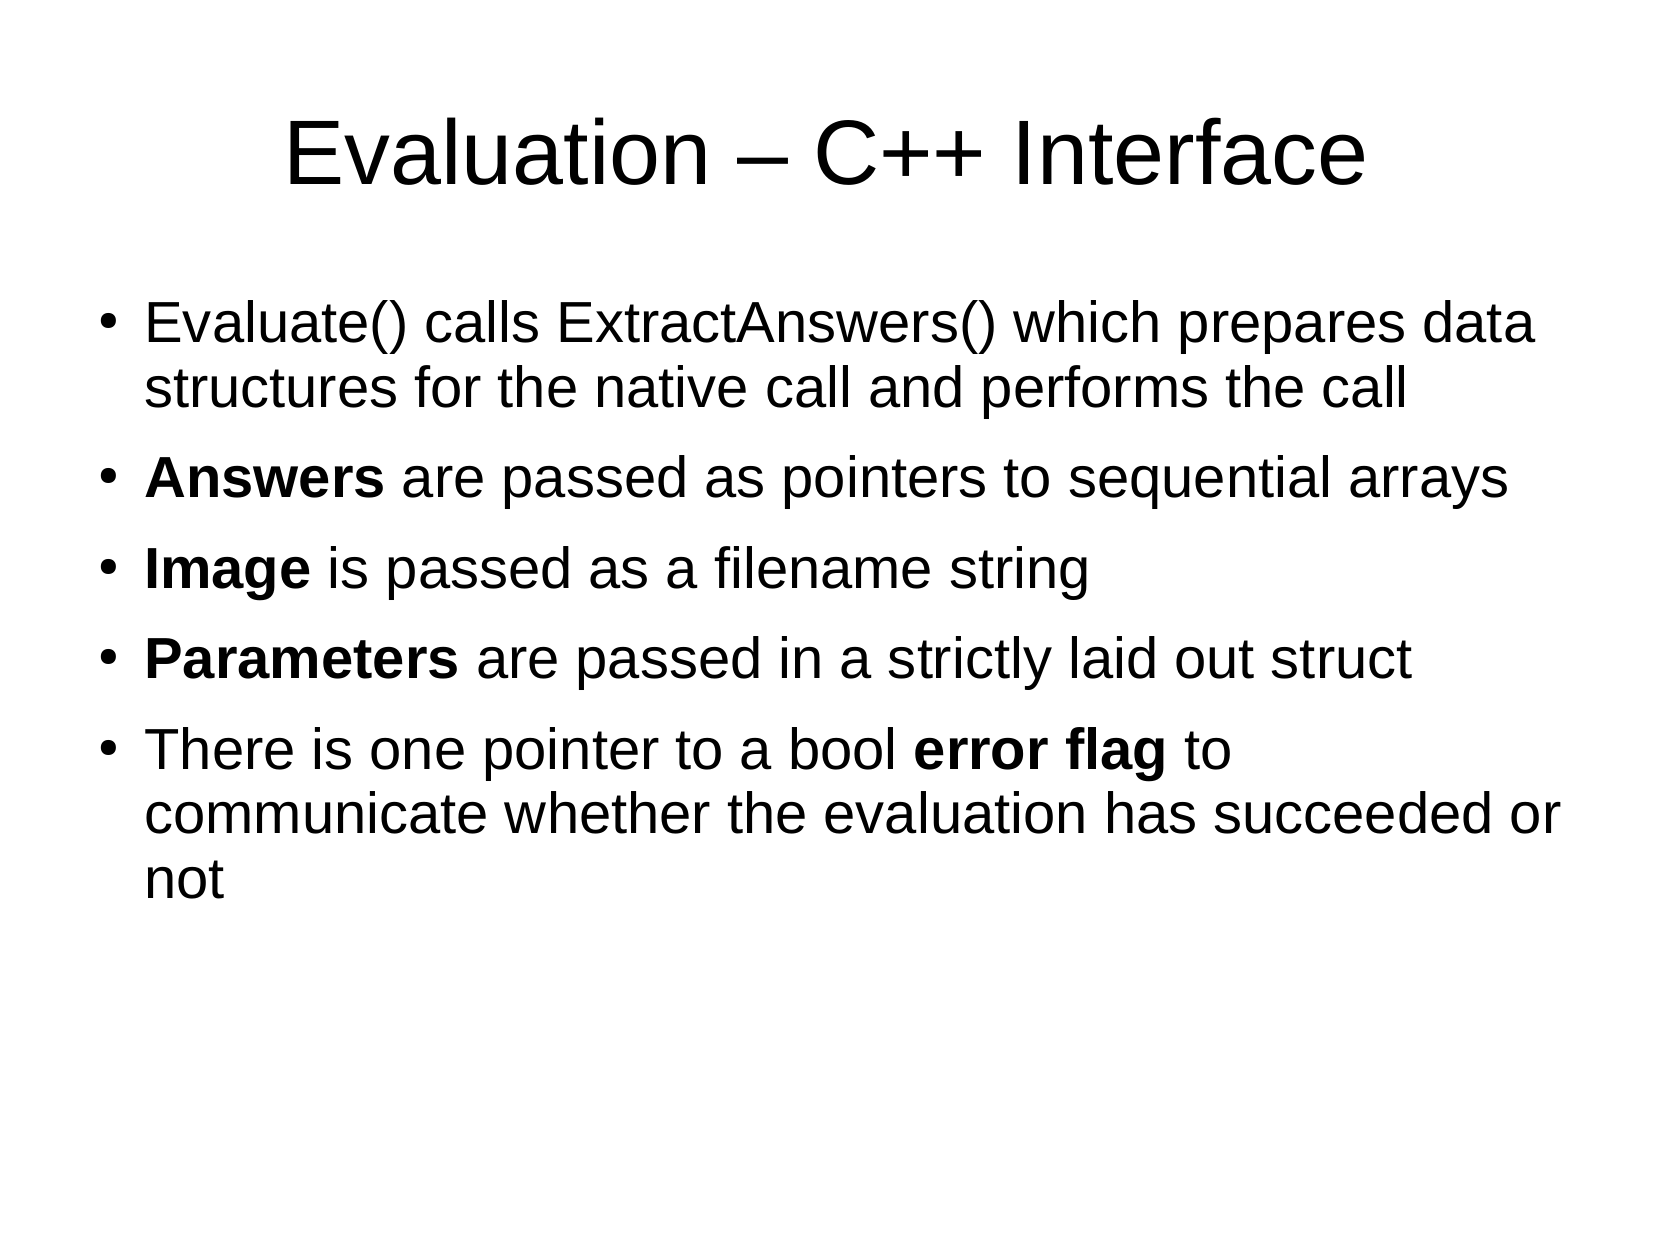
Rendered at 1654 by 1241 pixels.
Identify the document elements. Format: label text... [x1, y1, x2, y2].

list Evaluate() calls ExtractAnswers() which prepares data structures for the native call and performs the call Answers are passed as pointers to sequential arrays Image is passed as a filename string Parameters are passed in a strictly laid out struct There is one pointer to a bool error flag to communicate whether the evaluation has succeeded or not [82, 290, 1571, 1010]
title Evaluation – C++ Interface [82, 49, 1571, 257]
